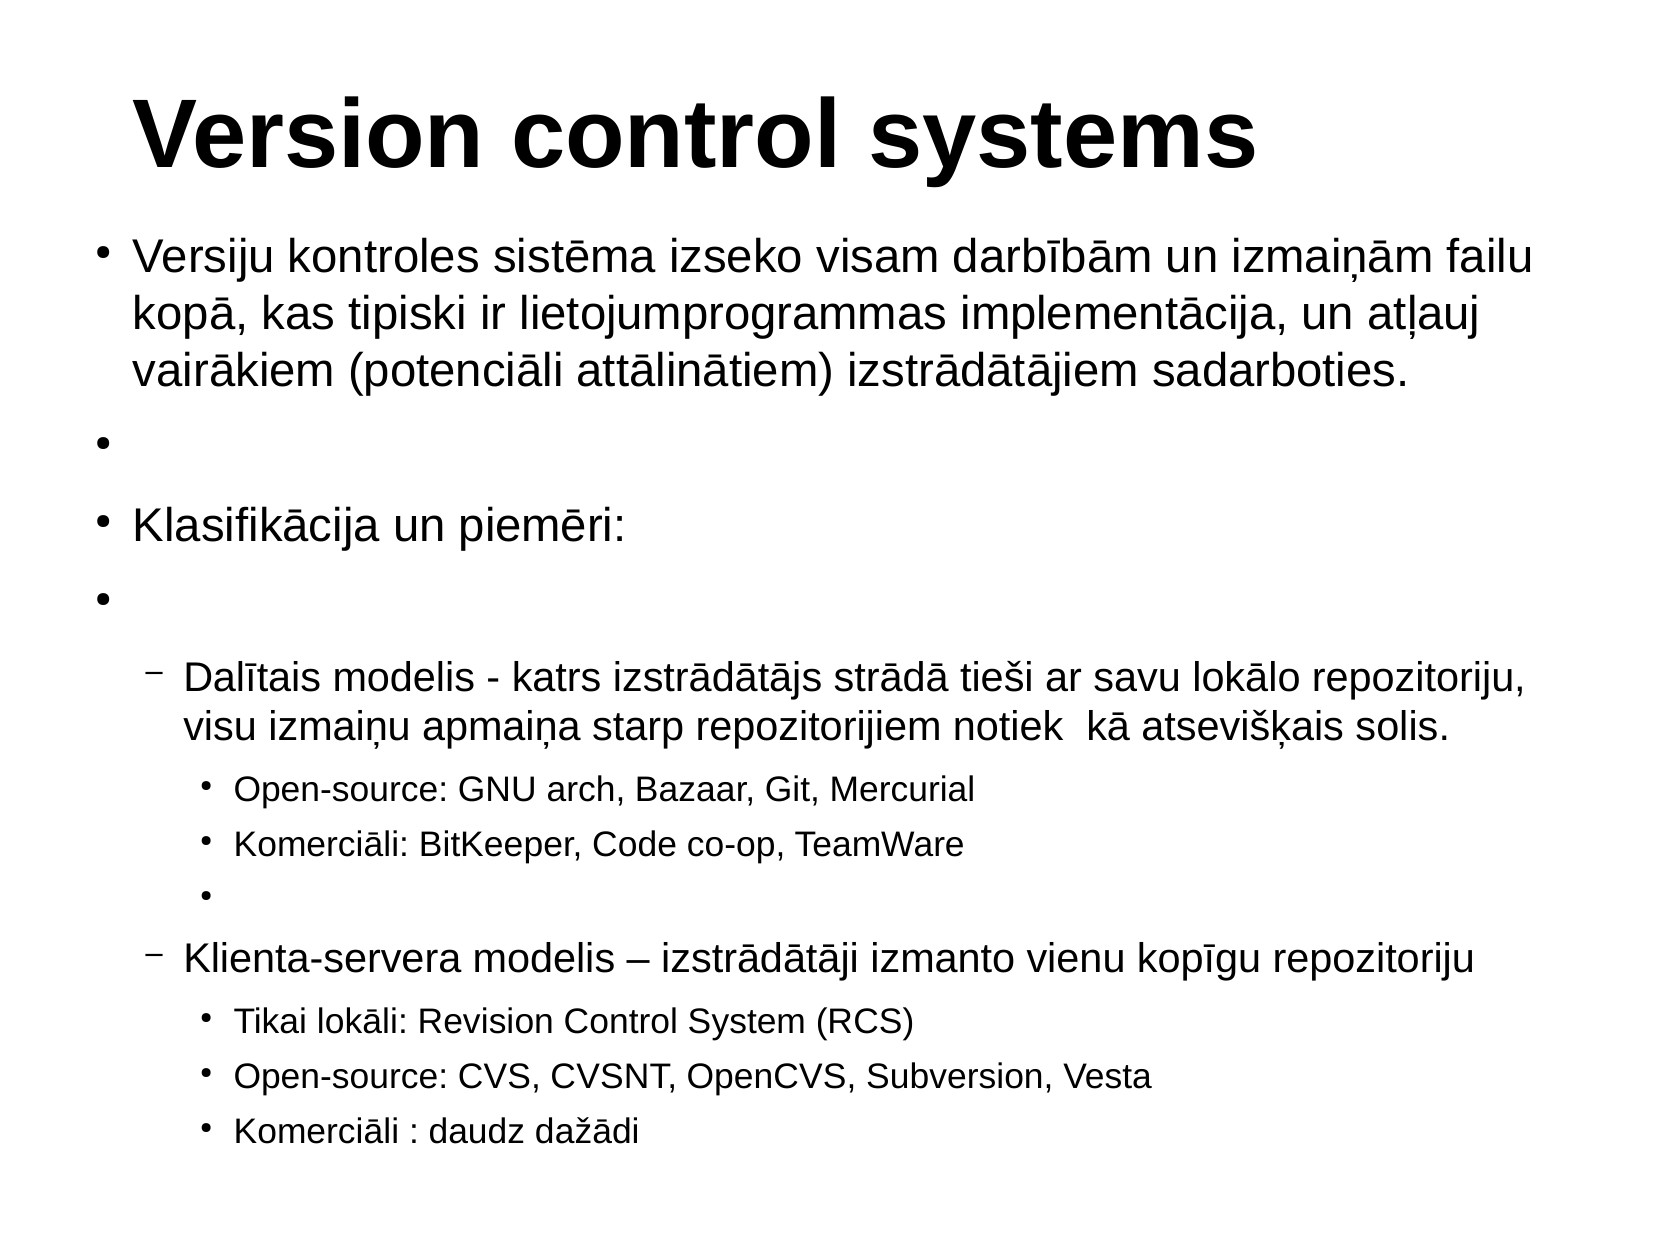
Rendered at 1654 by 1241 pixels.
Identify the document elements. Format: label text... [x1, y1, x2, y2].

list Versiju kontroles sistēma izseko visam darbībām un izmaiņām failu kopā, kas tipiski ir lietojumprogrammas implementācija, un atļauj vairākiem (potenciāli attālinātiem) izstrādātājiem sadarboties. Klasifikācija un piemēri: Dalītais modelis - katrs izstrādātājs strādā tieši ar savu lokālo repozitoriju, visu izmaiņu apmaiņa starp repozitorijiem notiek kā atsevišķais solis. Open-source: GNU arch, Bazaar, Git, Mercurial Komerciāli: BitKeeper, Code co-op, TeamWare Klienta-servera modelis – izstrādātāji izmanto vienu kopīgu repozitoriju Tikai lokāli: Revision Control System (RCS) Open-source: CVS, CVSNT, OpenCVS, Subversion, Vesta Komerciāli : daudz dažādi [82, 225, 1538, 1186]
title Version control systems [82, 49, 1571, 196]
